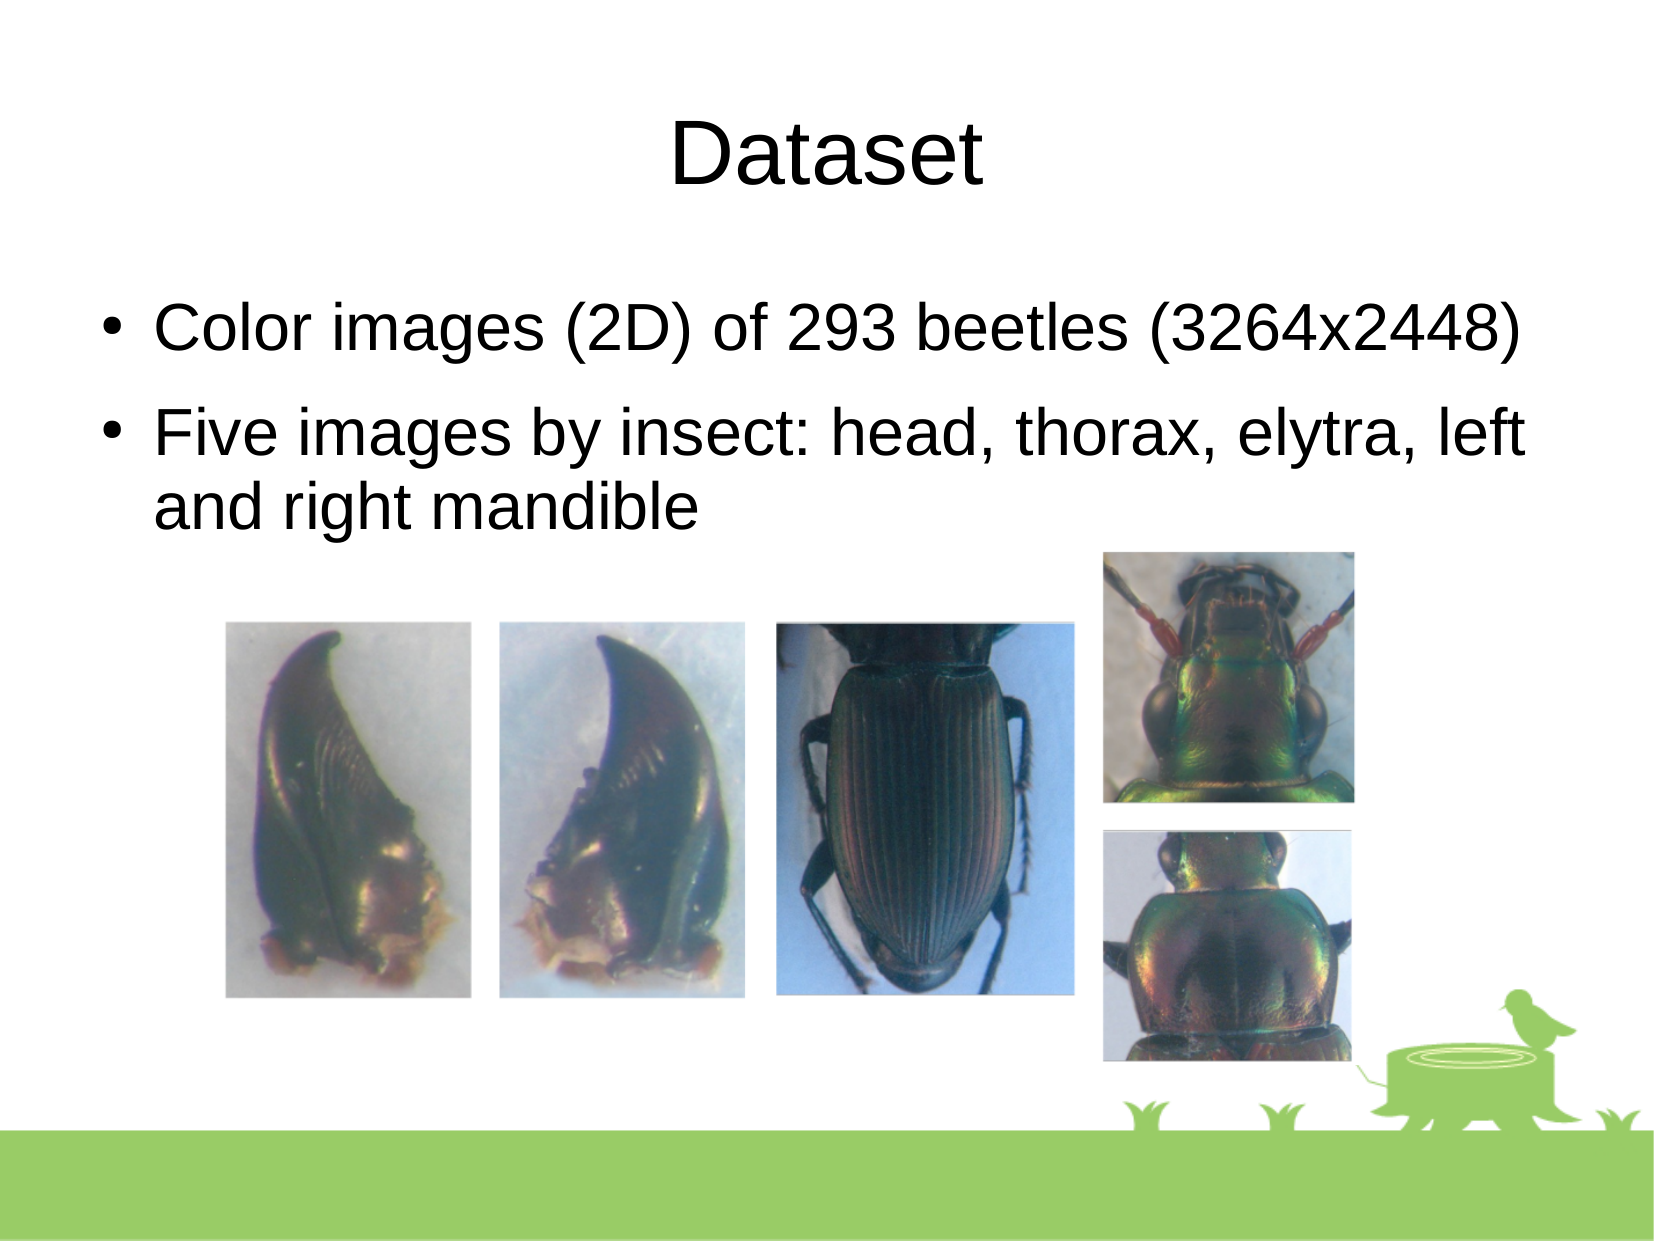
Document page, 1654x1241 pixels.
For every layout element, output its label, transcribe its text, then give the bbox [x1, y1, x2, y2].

list Color images (2D) of 293 beetles (3264x2448) Five images by insect: head, thorax, elytra, left and right mandible [82, 290, 1571, 1010]
picture [0, 0, 1654, 1241]
title Dataset [82, 49, 1571, 257]
